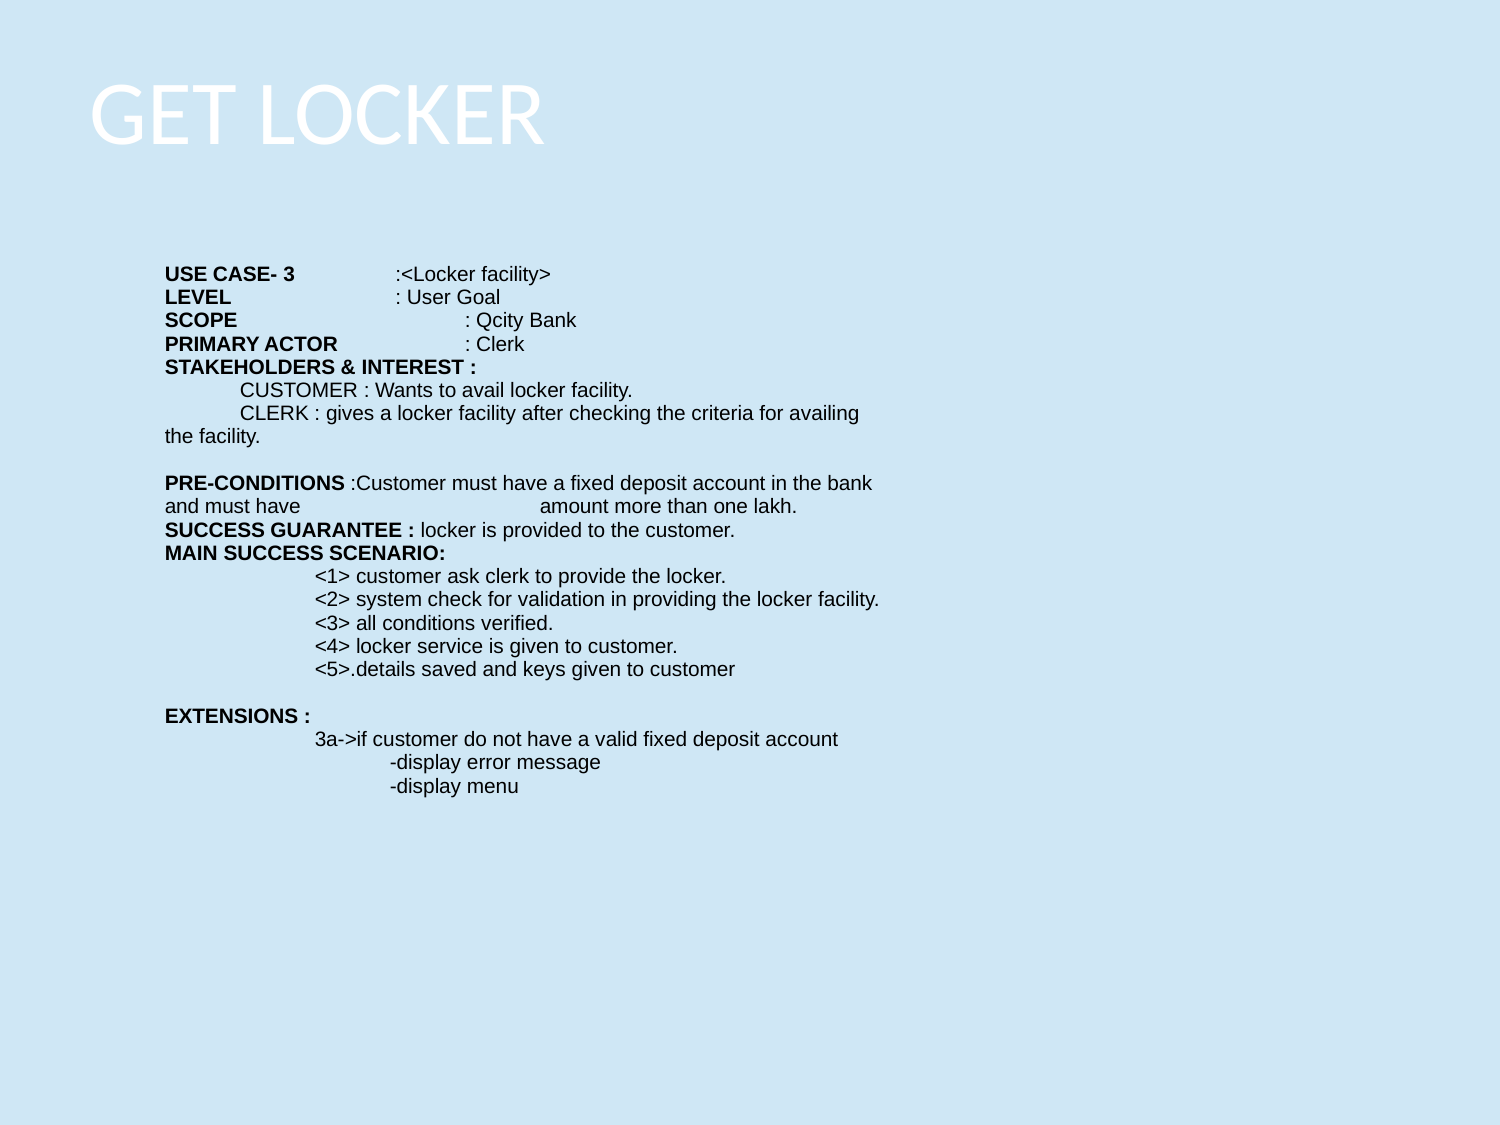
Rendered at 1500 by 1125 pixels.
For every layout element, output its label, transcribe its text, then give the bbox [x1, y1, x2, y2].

list [75, 262, 1425, 1005]
text_box USE CASE- 3 :<Locker facility> LEVEL : User Goal SCOPE : Qcity Bank PRIMARY ACTOR : Clerk STAKEHOLDERS & INTEREST : CUSTOMER : Wants to avail locker facility. CLERK : gives a locker facility after checking the criteria for availing the facility. PRE-CONDITIONS :Customer must have a fixed deposit account in the bank and must have amount more than one lakh. SUCCESS GUARANTEE : locker is provided to the customer. MAIN SUCCESS SCENARIO: <1> customer ask clerk to provide the locker. <2> system check for validation in providing the locker facility. <3> all conditions verified. <4> locker service is given to customer. <5>.details saved and keys given to customer EXTENSIONS : 3a->if customer do not have a valid fixed deposit account -display error message -display menu [150, 254, 901, 854]
title GET LOCKER [75, 45, 1425, 233]
